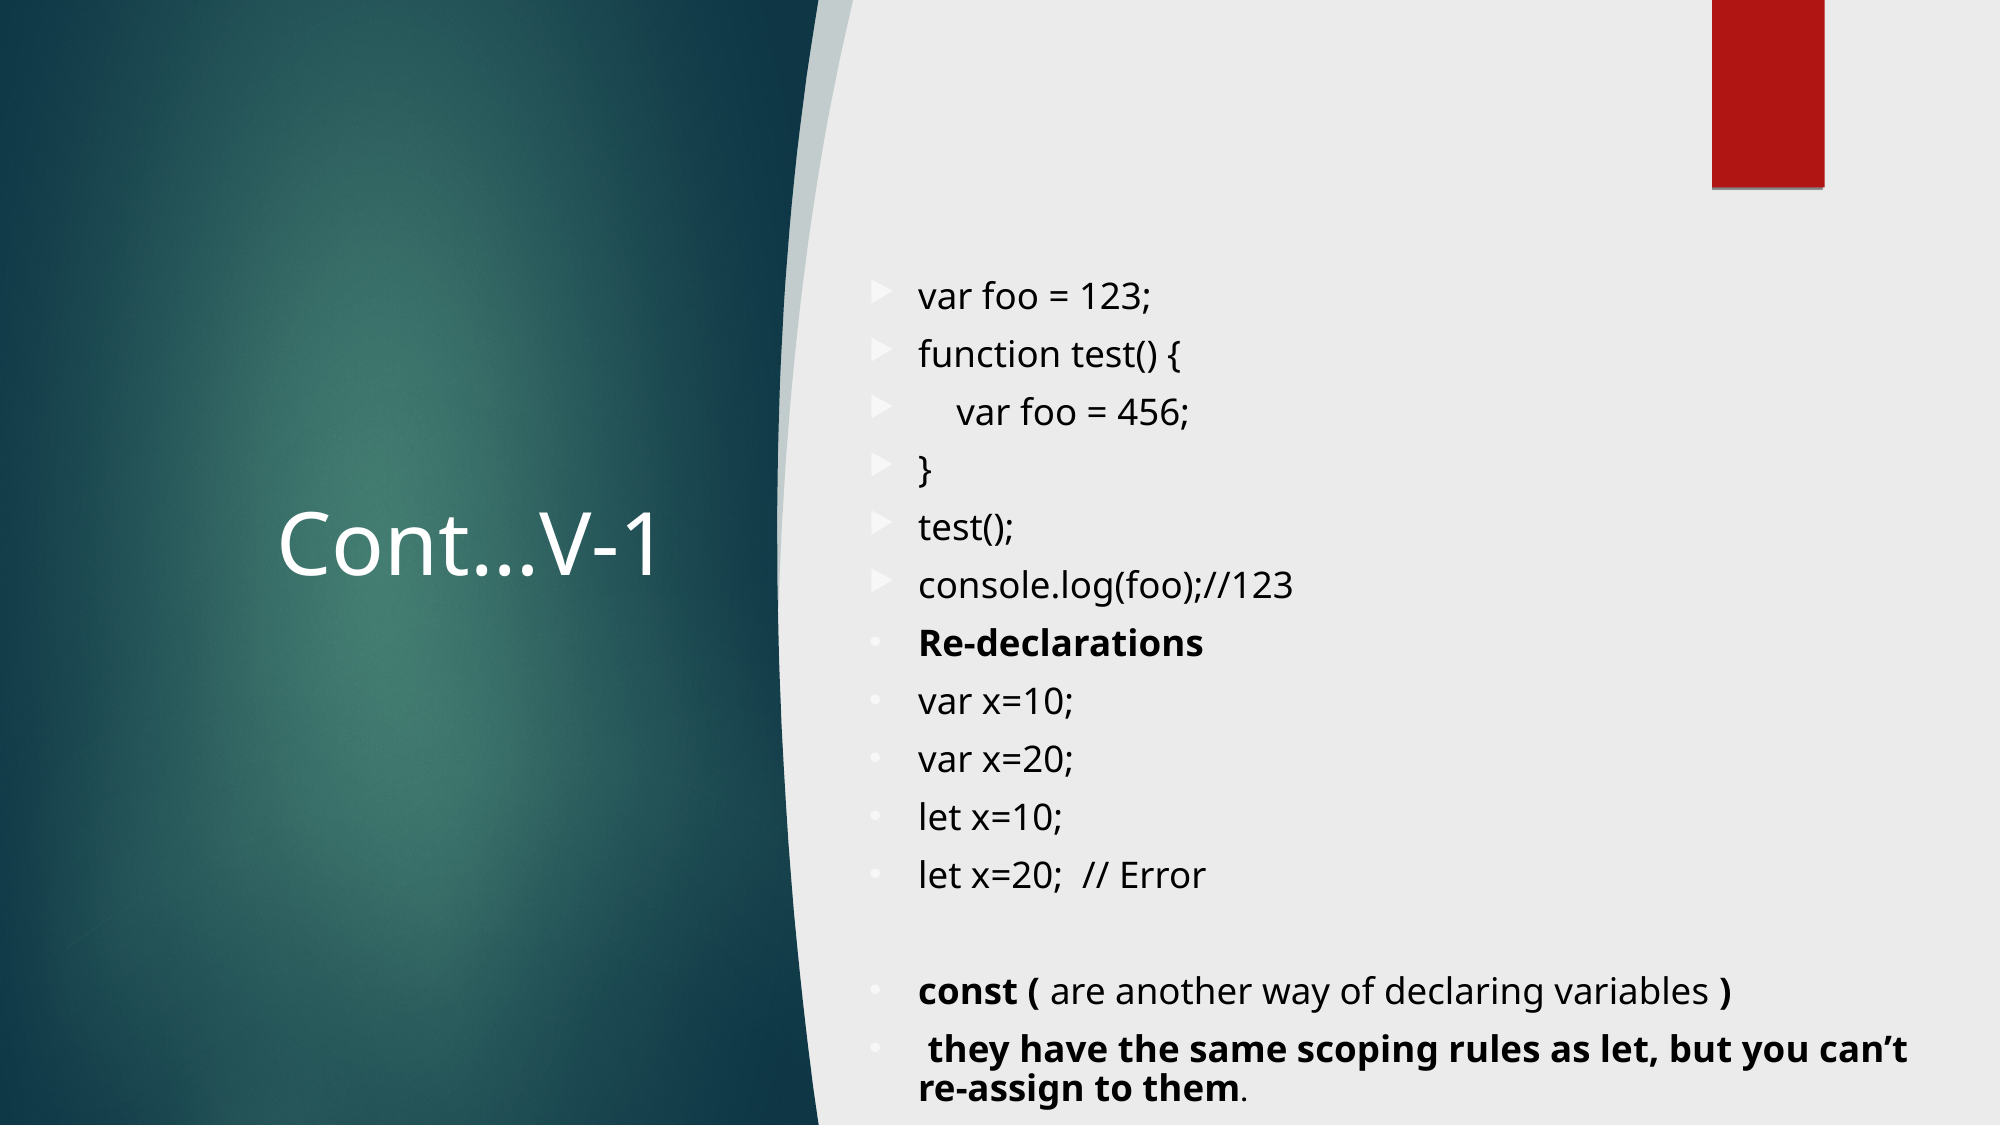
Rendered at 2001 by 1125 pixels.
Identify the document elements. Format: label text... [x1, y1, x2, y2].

text_box [0, 0, 2000, 1125]
list var foo = 123; function test() { var foo = 456; } test(); console.log(foo);//123 Re-declarations var x=10; var x=20; let x=10; let x=20; // Error const ( are another way of declaring variables ) they have the same scoping rules as let, but you can’t re-assign to them. [853, 270, 1980, 1125]
title Cont…V-1 [107, 270, 685, 1004]
